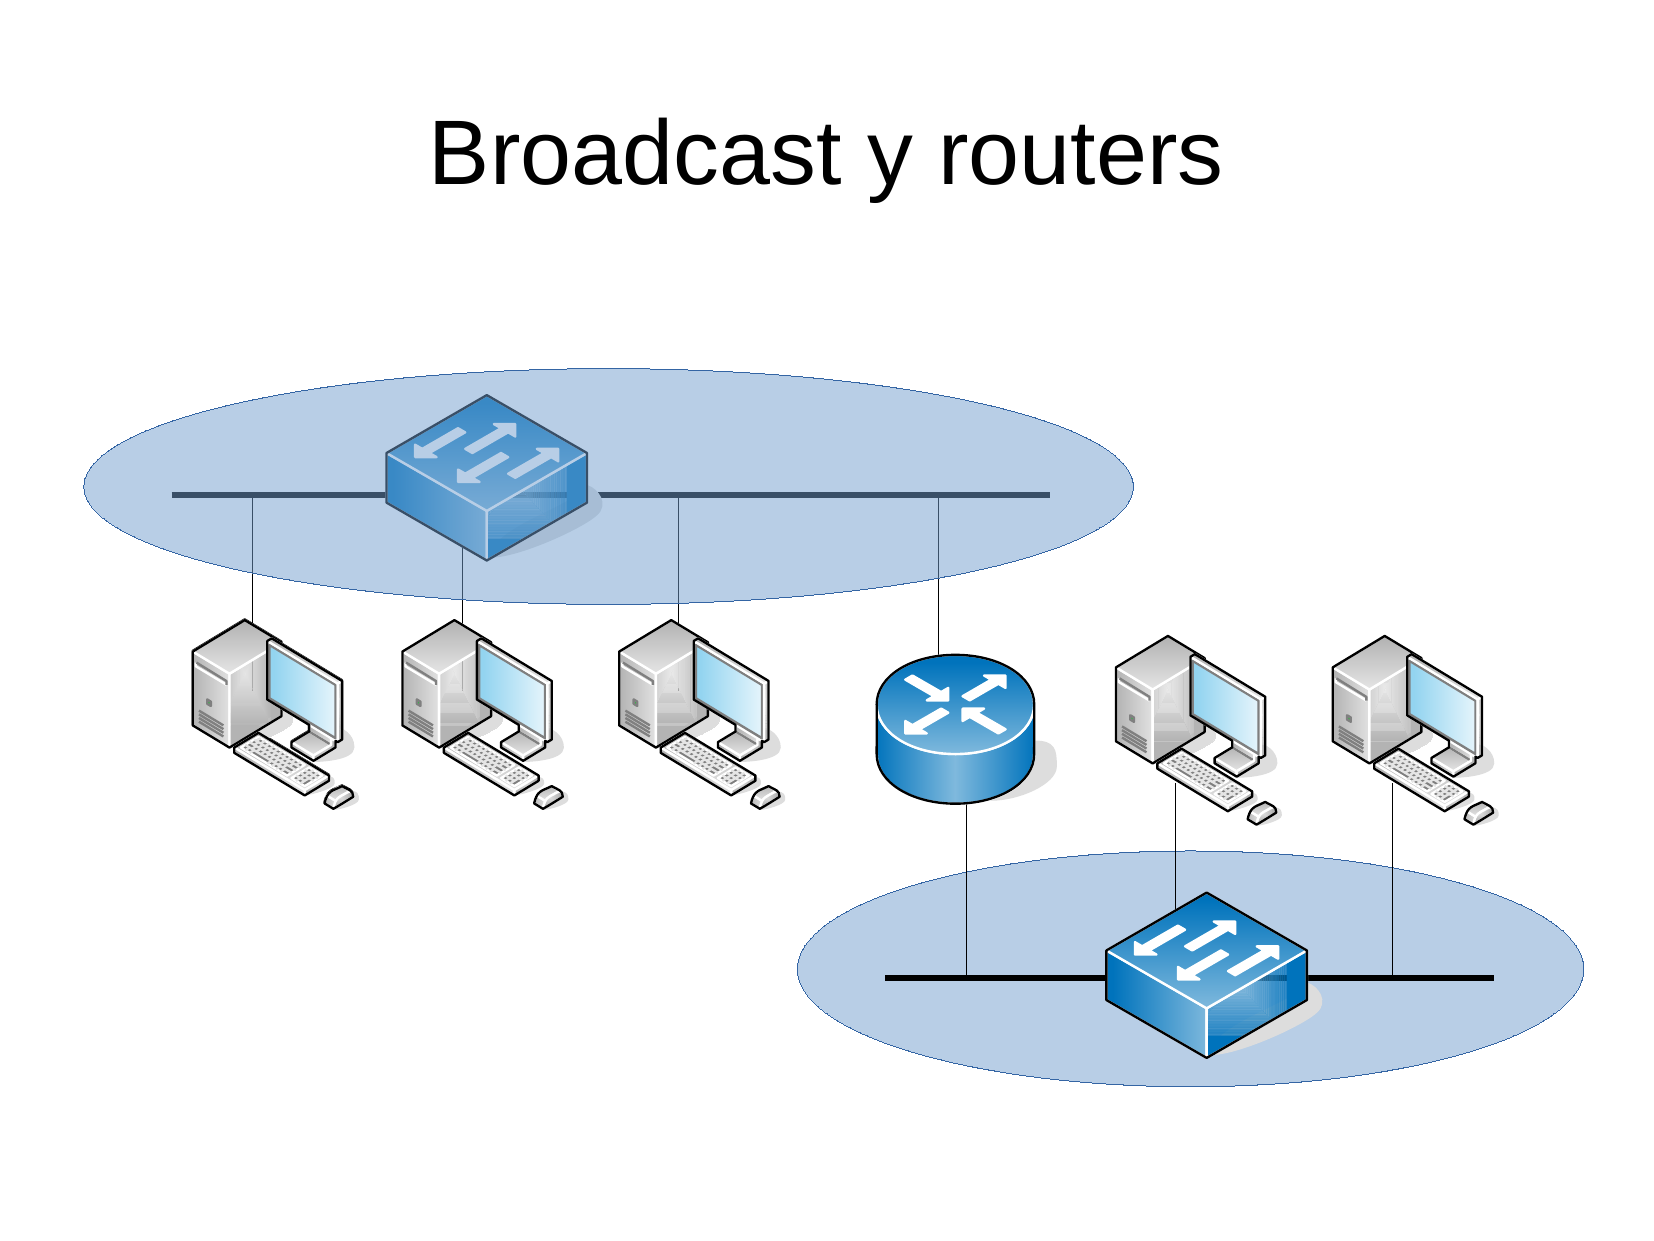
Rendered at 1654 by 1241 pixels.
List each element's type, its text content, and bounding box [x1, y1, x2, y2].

text_box [673, 738, 681, 747]
text_box [1236, 794, 1257, 809]
text_box [547, 793, 568, 809]
text_box [318, 731, 354, 761]
text_box [269, 742, 277, 749]
text_box [1201, 764, 1214, 773]
text_box [740, 778, 760, 793]
text_box [1453, 794, 1474, 809]
text_box [313, 777, 334, 793]
text_box [1118, 638, 1203, 761]
text_box [1174, 751, 1196, 762]
text_box [327, 788, 351, 807]
text_box [536, 788, 561, 806]
text_box [1400, 727, 1433, 753]
text_box [1183, 727, 1216, 753]
text_box [764, 793, 785, 809]
text_box [1108, 895, 1305, 1056]
text_box [967, 851, 1175, 975]
text_box [753, 788, 778, 806]
text_box [686, 712, 720, 737]
text_box [1262, 808, 1281, 824]
text_box [479, 641, 550, 758]
text_box [260, 712, 293, 737]
text_box [446, 743, 537, 793]
text_box [1479, 808, 1498, 824]
text_box [83, 368, 1134, 605]
text_box [797, 867, 1584, 1087]
text_box [1457, 747, 1494, 777]
text_box [662, 743, 754, 793]
text_box [691, 740, 704, 749]
text_box [1409, 656, 1480, 774]
text_box [1159, 759, 1250, 809]
text_box [404, 622, 489, 745]
text_box [1240, 747, 1277, 777]
text_box [1192, 657, 1264, 774]
text_box [236, 744, 327, 793]
text_box [194, 622, 280, 745]
text_box [338, 792, 358, 809]
text_box [527, 731, 563, 761]
text_box [621, 622, 706, 745]
text_box [704, 748, 717, 757]
text_box [744, 731, 780, 761]
text_box [523, 778, 543, 793]
text_box [878, 657, 1033, 802]
text_box [269, 641, 340, 759]
text_box [469, 712, 503, 737]
text_box [1431, 772, 1439, 778]
text_box [1413, 761, 1431, 773]
text_box [1391, 751, 1404, 758]
text_box [1214, 771, 1222, 778]
text_box [1176, 850, 1392, 975]
text_box [1250, 804, 1274, 822]
text_box [695, 641, 767, 758]
text_box [994, 741, 1056, 800]
title Broadcast y routers [82, 49, 1571, 257]
text_box [456, 735, 474, 747]
text_box [246, 735, 264, 746]
text_box [1334, 638, 1420, 761]
text_box [1467, 804, 1491, 822]
text_box [475, 740, 487, 749]
text_box [492, 750, 500, 757]
text_box [1376, 759, 1467, 809]
